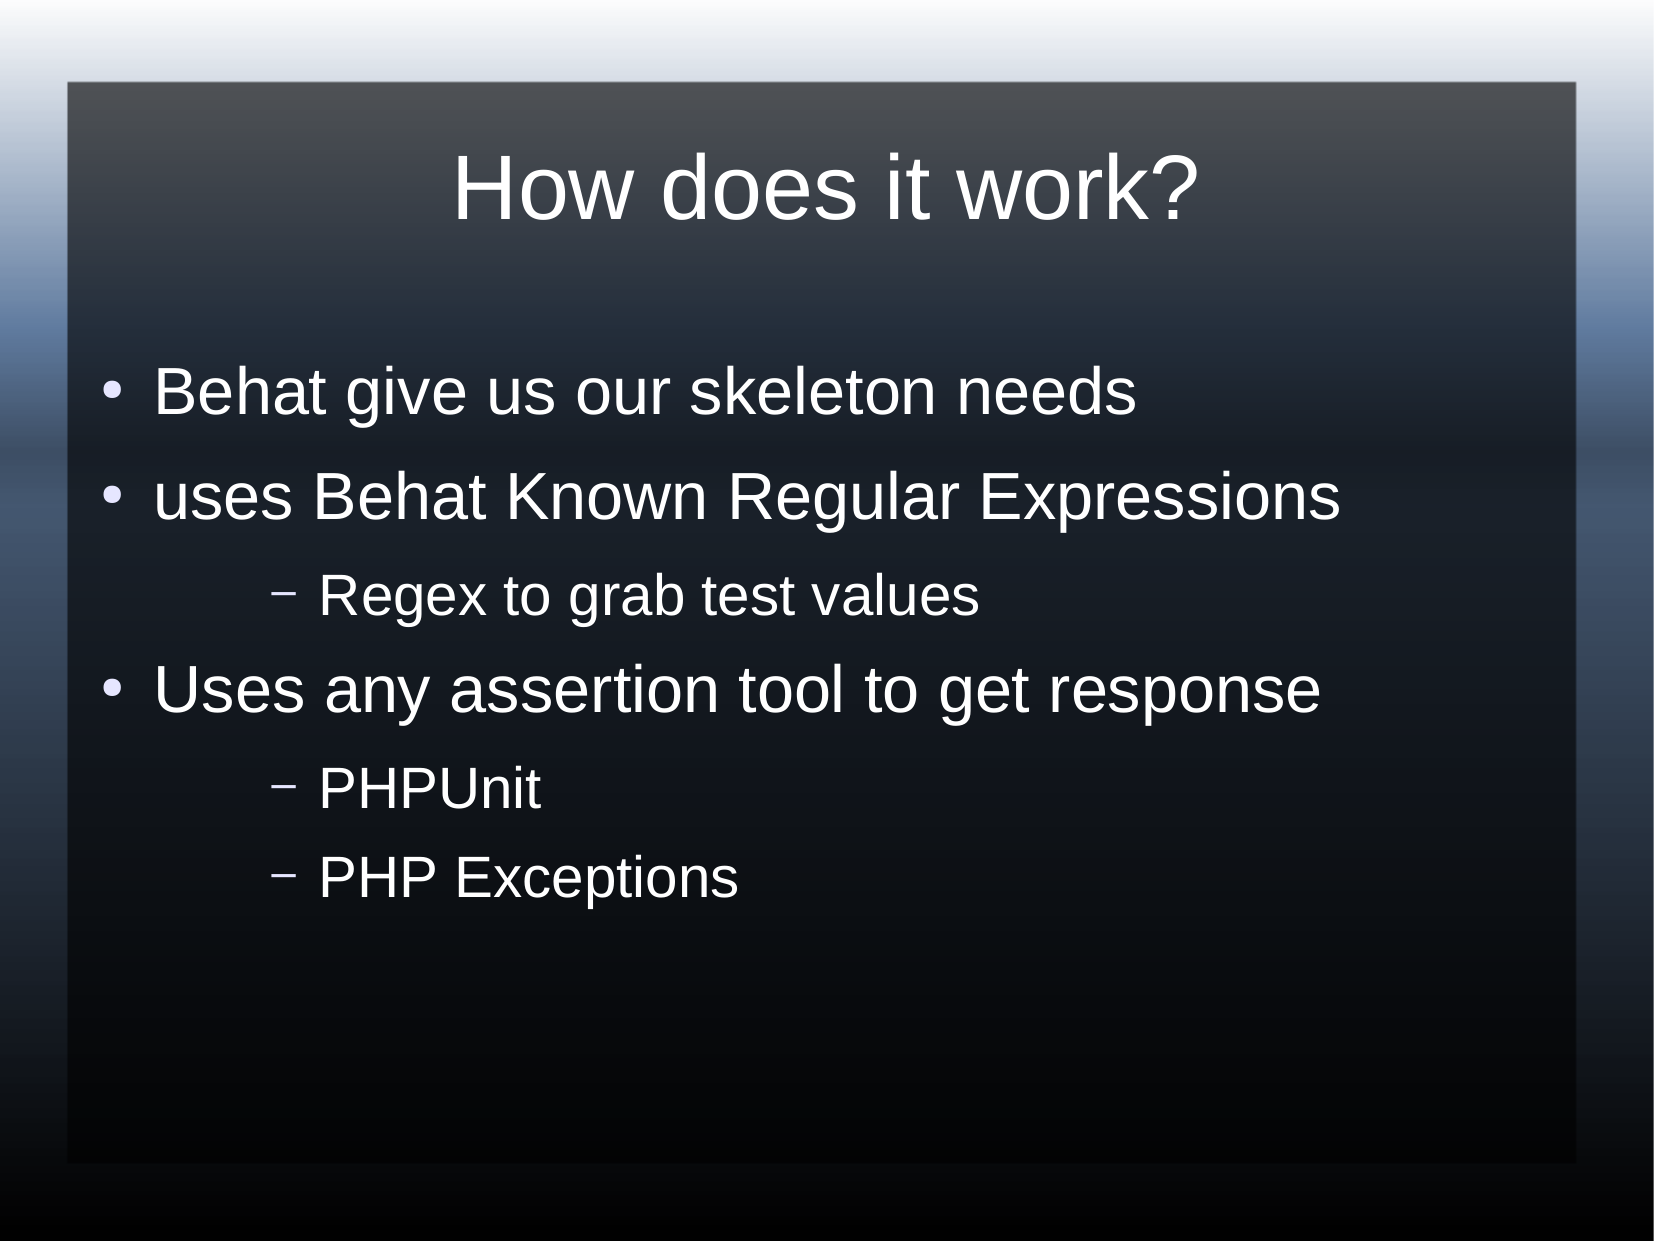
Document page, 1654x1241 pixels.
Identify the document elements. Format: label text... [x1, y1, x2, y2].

title How does it work? [82, 84, 1571, 292]
list Behat give us our skeleton needs uses Behat Known Regular Expressions Regex to grab test values Uses any assertion tool to get response PHPUnit PHP Exceptions [82, 354, 1571, 1074]
picture [0, 0, 1654, 1241]
